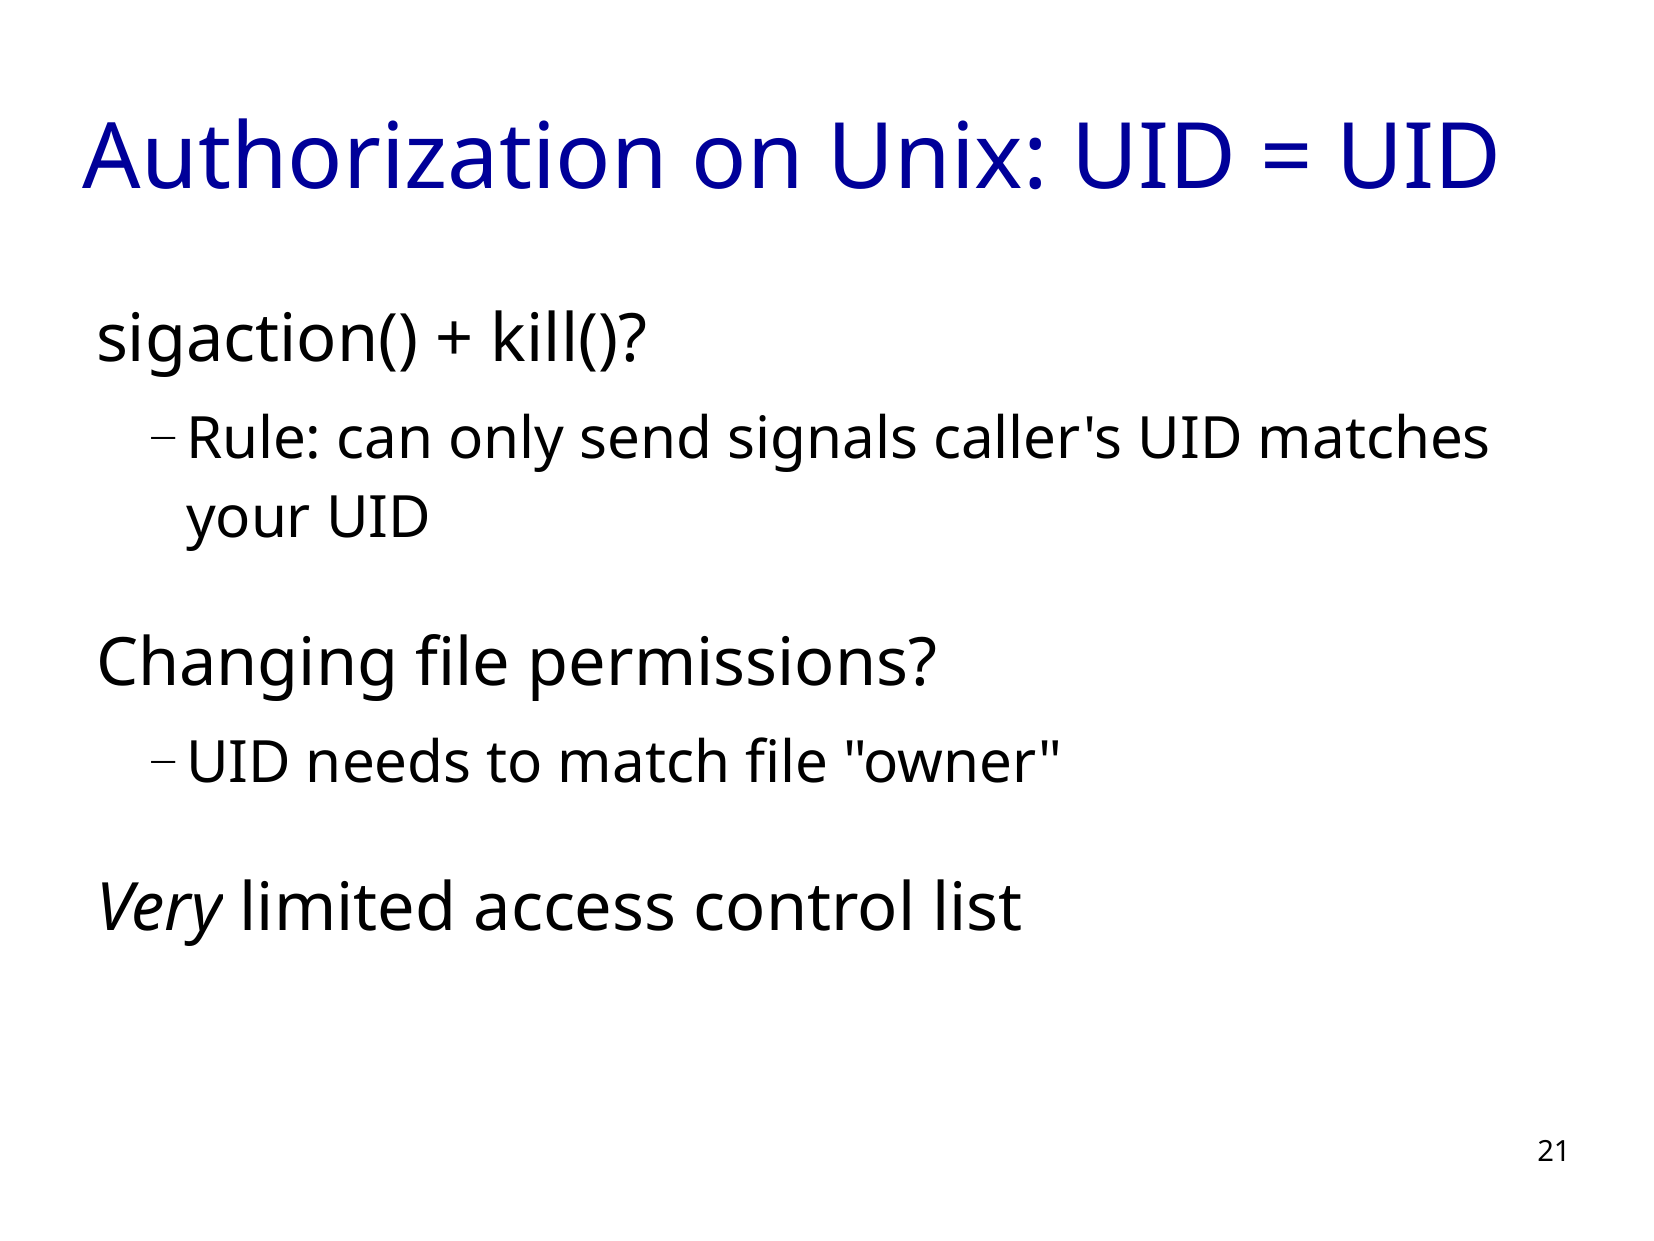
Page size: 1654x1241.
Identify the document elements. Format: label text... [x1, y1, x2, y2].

list sigaction() + kill()? Rule: can only send signals caller's UID matches your UID Changing file permissions? UID needs to match file "owner" Very limited access control list [60, 290, 1571, 1096]
title Authorization on Unix: UID = UID [82, 49, 1571, 257]
